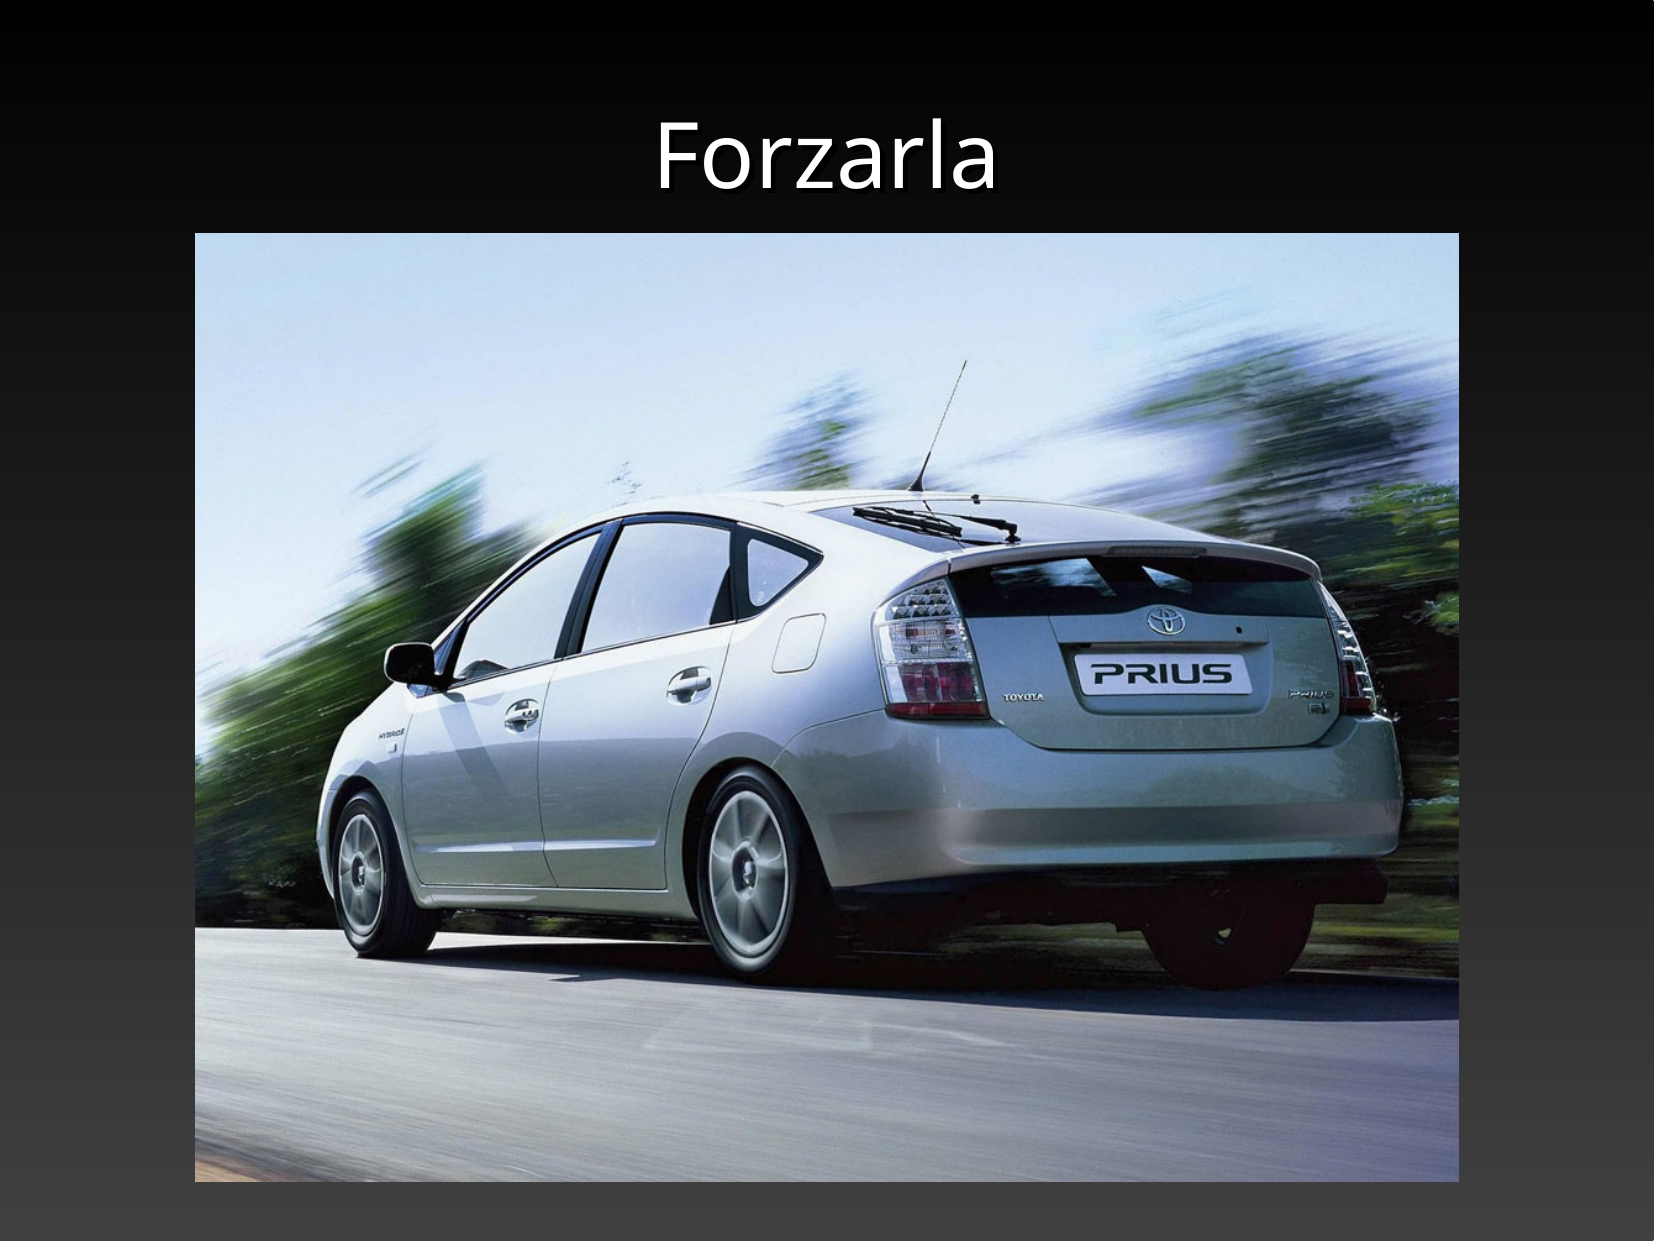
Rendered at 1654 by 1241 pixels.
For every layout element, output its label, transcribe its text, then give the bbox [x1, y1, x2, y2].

picture [195, 233, 1459, 1182]
title Forzarla [82, 56, 1571, 250]
